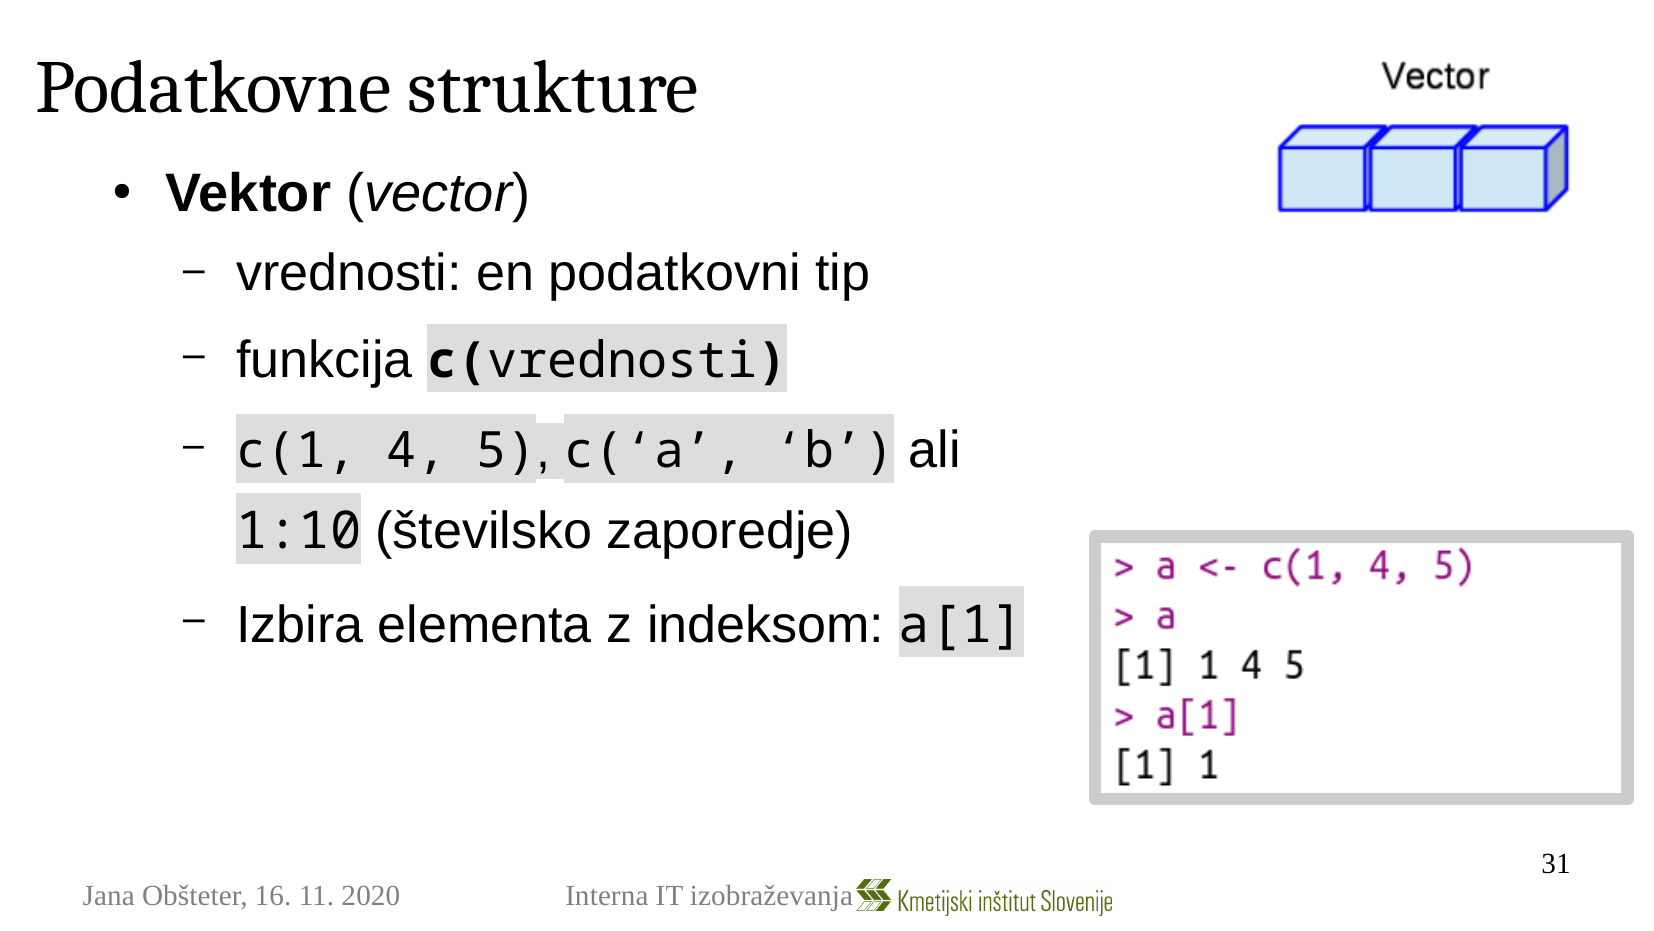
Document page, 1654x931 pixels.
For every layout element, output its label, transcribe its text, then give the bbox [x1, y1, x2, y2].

title Podatkovne strukture [35, 21, 1191, 154]
picture [856, 879, 1112, 916]
list Vektor (vector) vrednosti: en podatkovni tip funkcija c(vrednosti) c(1, 4, 5), c(‘a’, ‘b’) ali 1:10 (številsko zaporedje) Izbira elementa z indeksom: a[1] [94, 153, 1583, 758]
picture [1191, 10, 1642, 250]
picture [1101, 542, 1622, 793]
